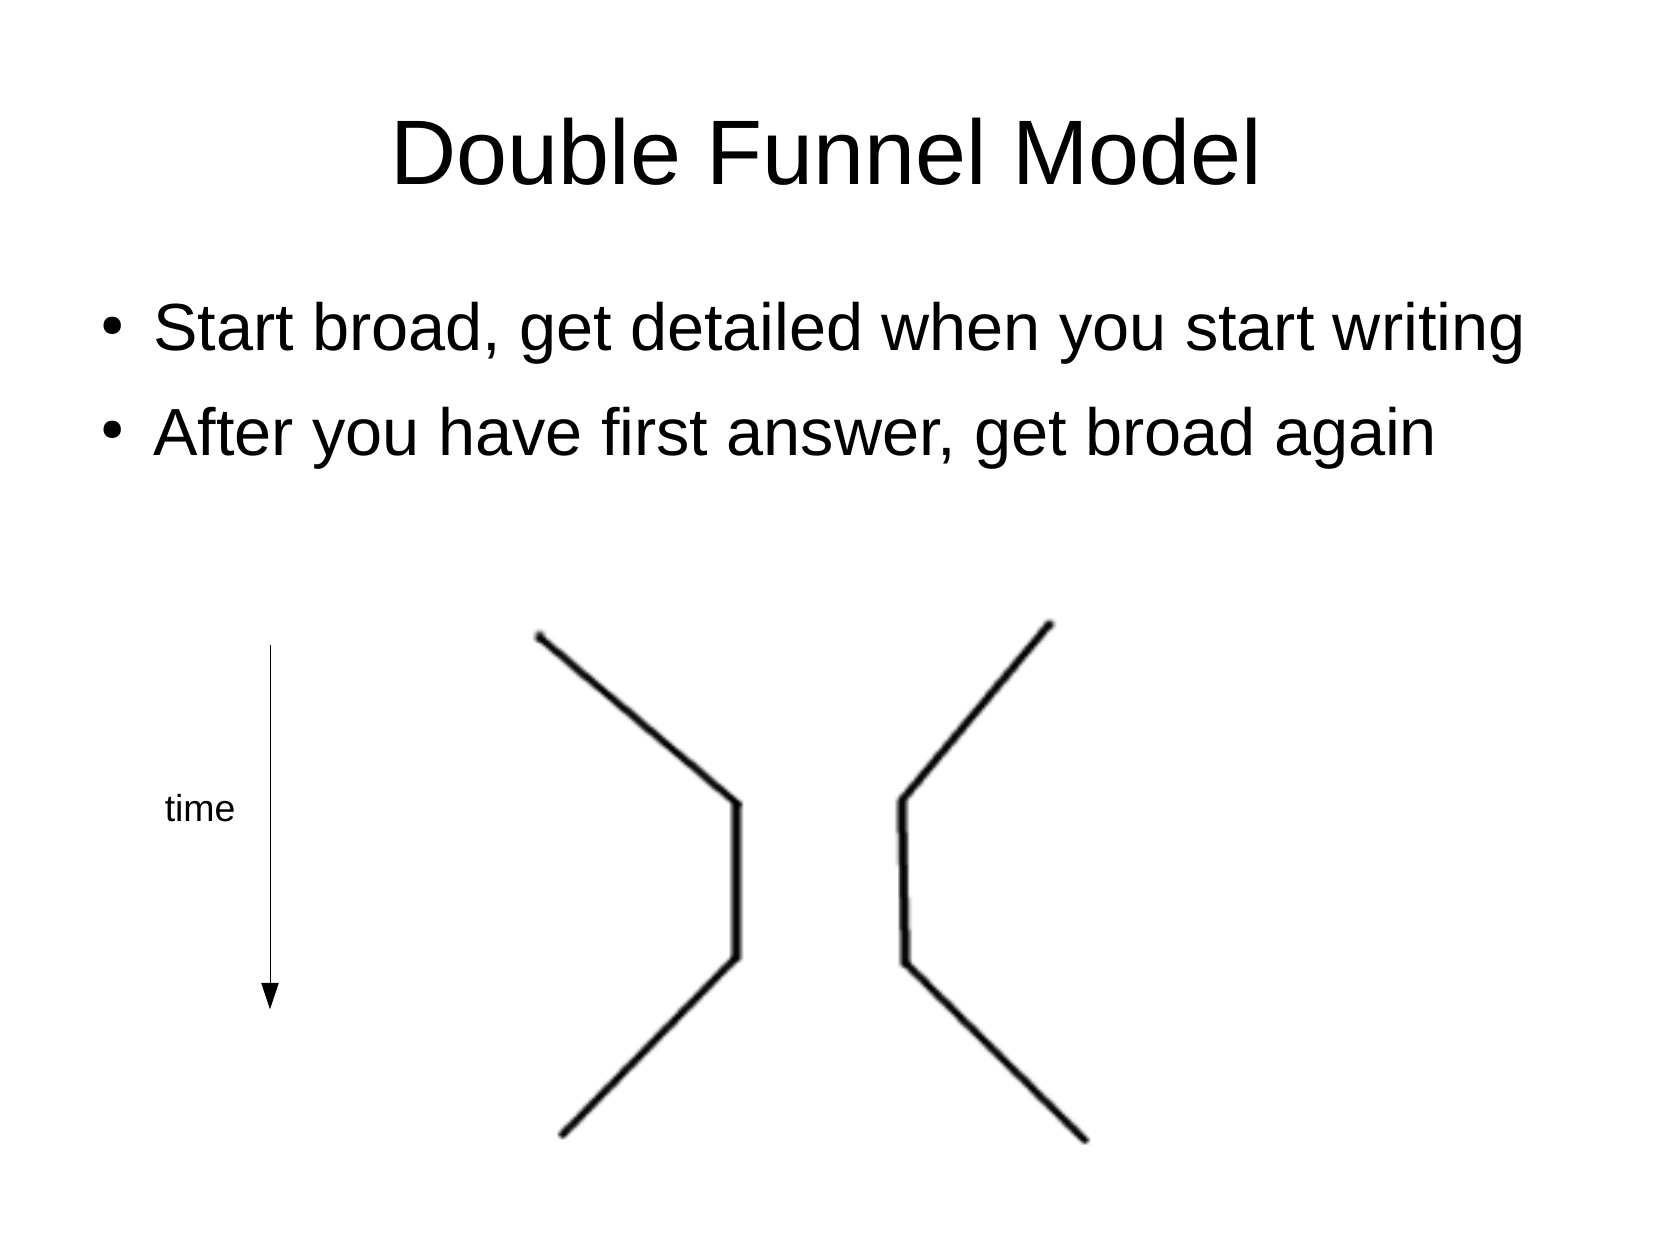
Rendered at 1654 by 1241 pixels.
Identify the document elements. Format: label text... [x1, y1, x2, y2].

title Double Funnel Model [82, 49, 1571, 257]
text_box time [150, 780, 251, 837]
picture [461, 1010, 1201, 1241]
list Start broad, get detailed when you start writing After you have first answer, get broad again [82, 290, 1571, 1010]
